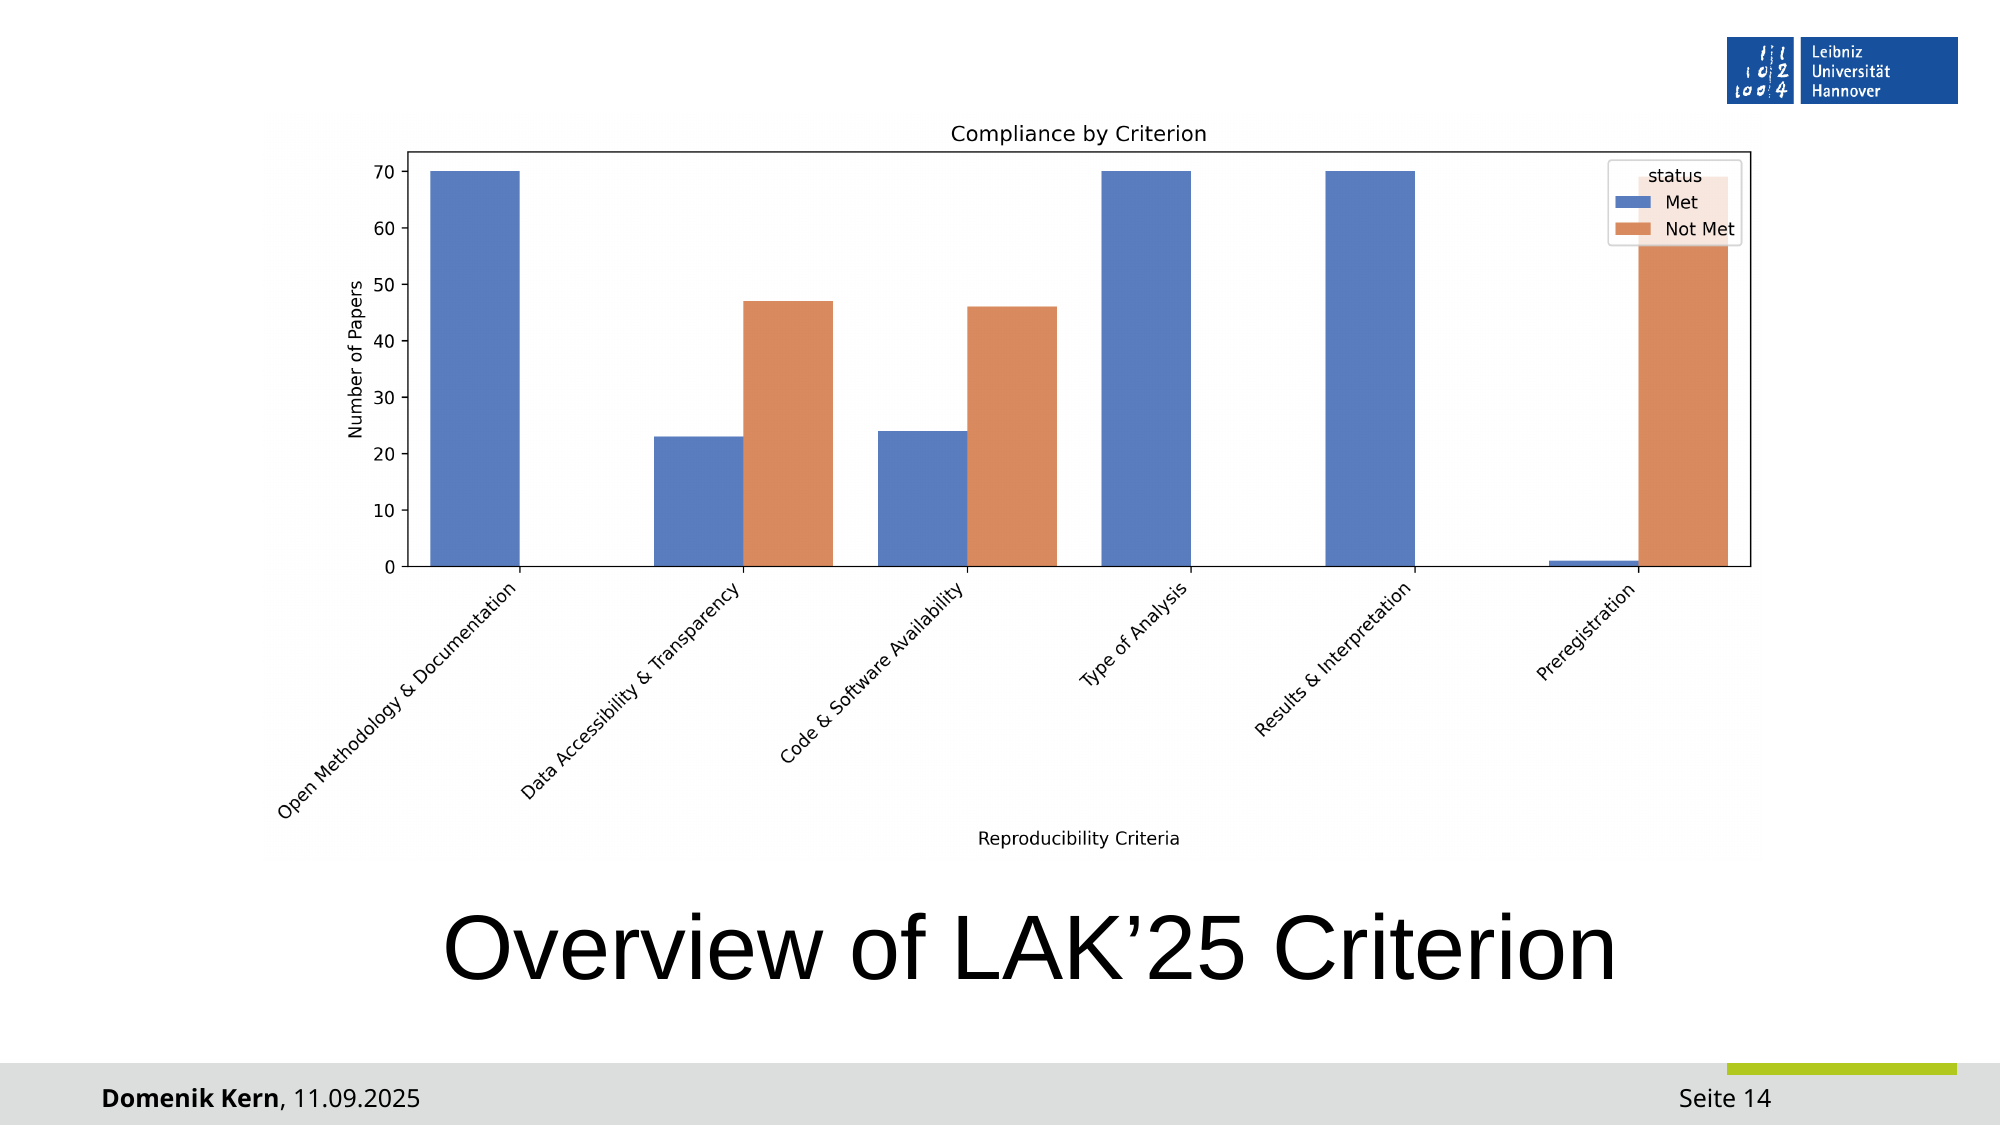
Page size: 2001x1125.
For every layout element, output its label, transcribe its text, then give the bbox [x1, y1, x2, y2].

title Overview of LAK’25 Criterion [375, 861, 1688, 1051]
picture [262, 112, 1763, 861]
picture [1727, 37, 1958, 104]
